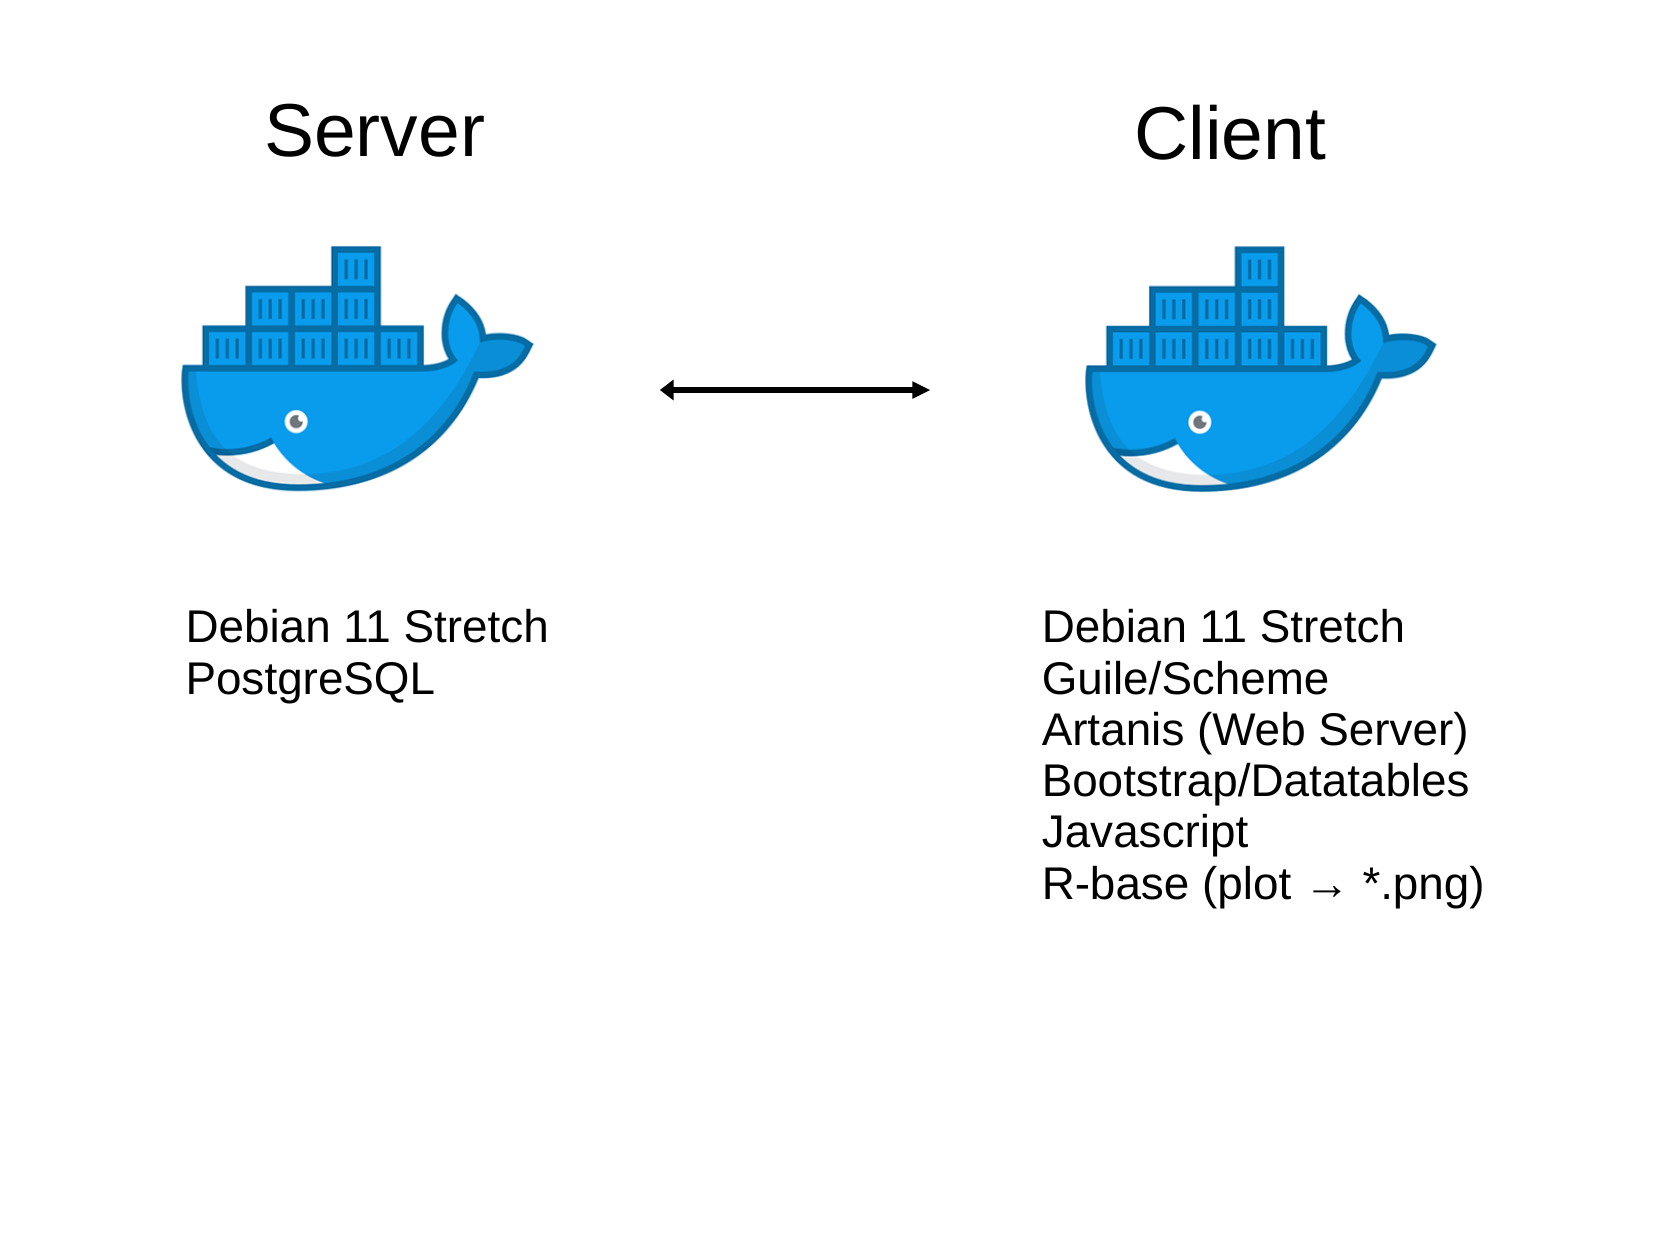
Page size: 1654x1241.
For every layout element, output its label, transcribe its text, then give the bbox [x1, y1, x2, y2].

text_box Client [1119, 84, 1342, 173]
text_box Debian 11 Stretch PostgreSQL [170, 593, 564, 712]
text_box Server [249, 81, 501, 181]
text_box Debian 11 Stretch Guile/Scheme Artanis (Web Server) Bootstrap/Datatables Javascript R-base (plot → *.png) [1027, 593, 1501, 917]
picture [1047, 173, 1459, 586]
picture [143, 173, 556, 586]
